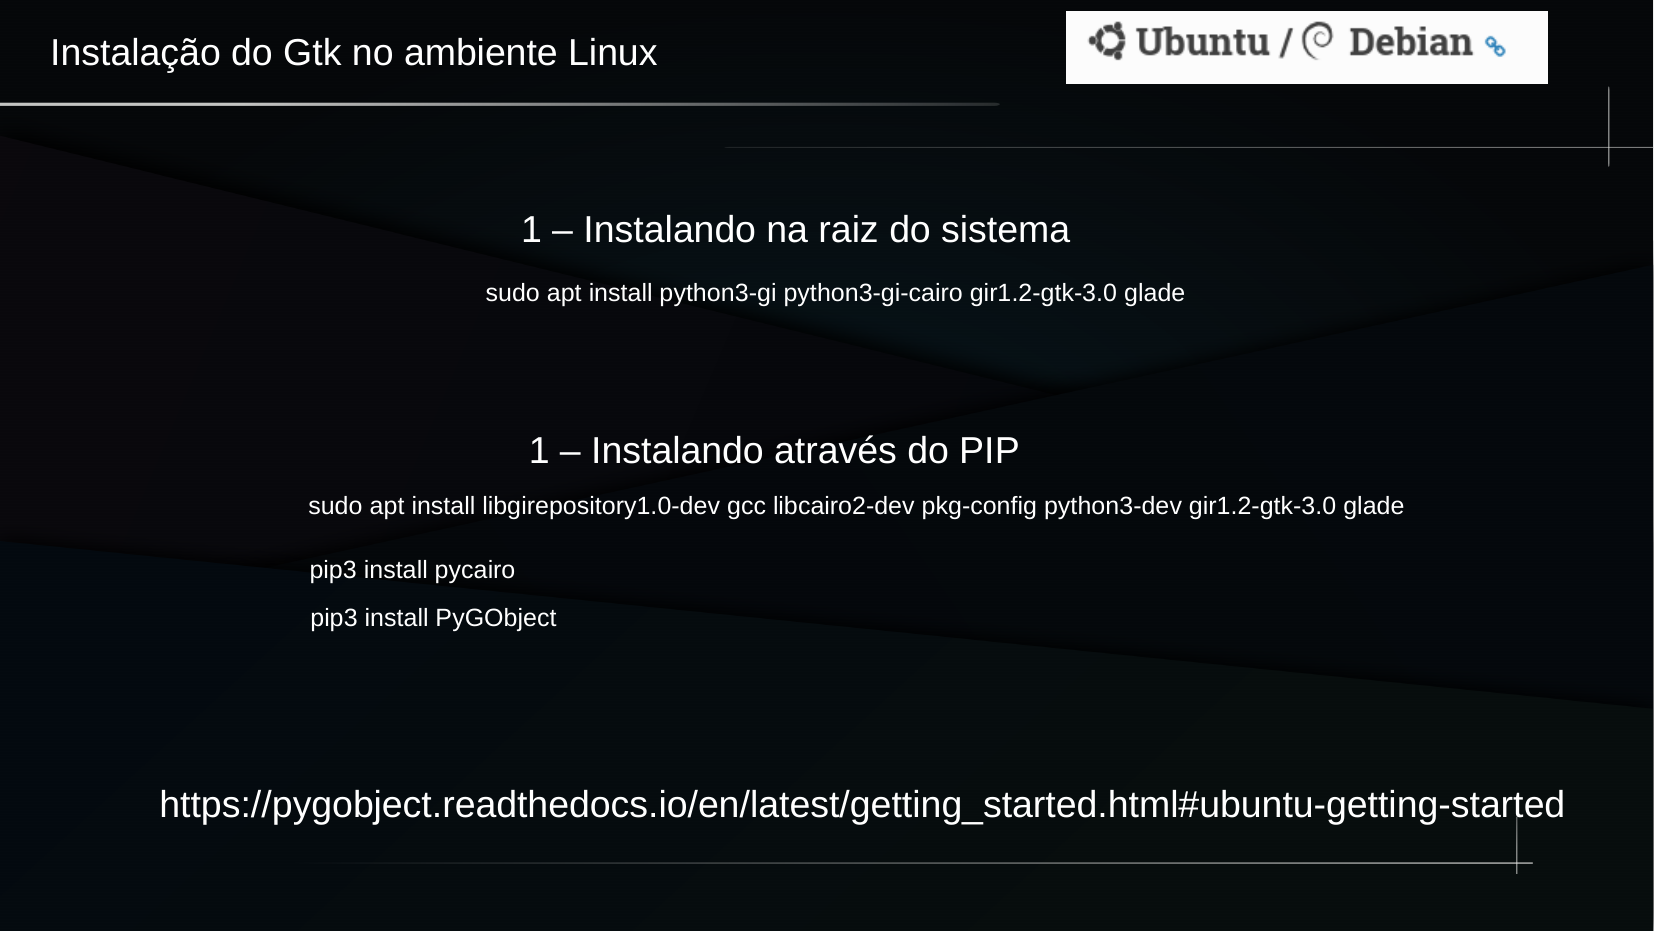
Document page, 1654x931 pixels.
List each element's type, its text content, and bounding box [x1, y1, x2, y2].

text_box pip3 install PyGObject [295, 596, 572, 640]
text_box sudo apt install python3-gi python3-gi-cairo gir1.2-gtk-3.0 glade [470, 271, 1203, 315]
text_box pip3 install pycairo [294, 548, 531, 592]
picture [0, 0, 1654, 931]
text_box Instalação do Gtk no ambiente Linux [35, 23, 1066, 81]
text_box https://pygobject.readthedocs.io/en/latest/getting_started.html#ubuntu-getting-started [144, 776, 1581, 834]
text_box 1 – Instalando na raiz do sistema [506, 200, 1086, 258]
text_box sudo apt install libgirepository1.0-dev gcc libcairo2-dev pkg-config python3-dev gir1.2-gtk-3.0 glade [293, 484, 1430, 528]
text_box 1 – Instalando através do PIP [514, 422, 1036, 480]
